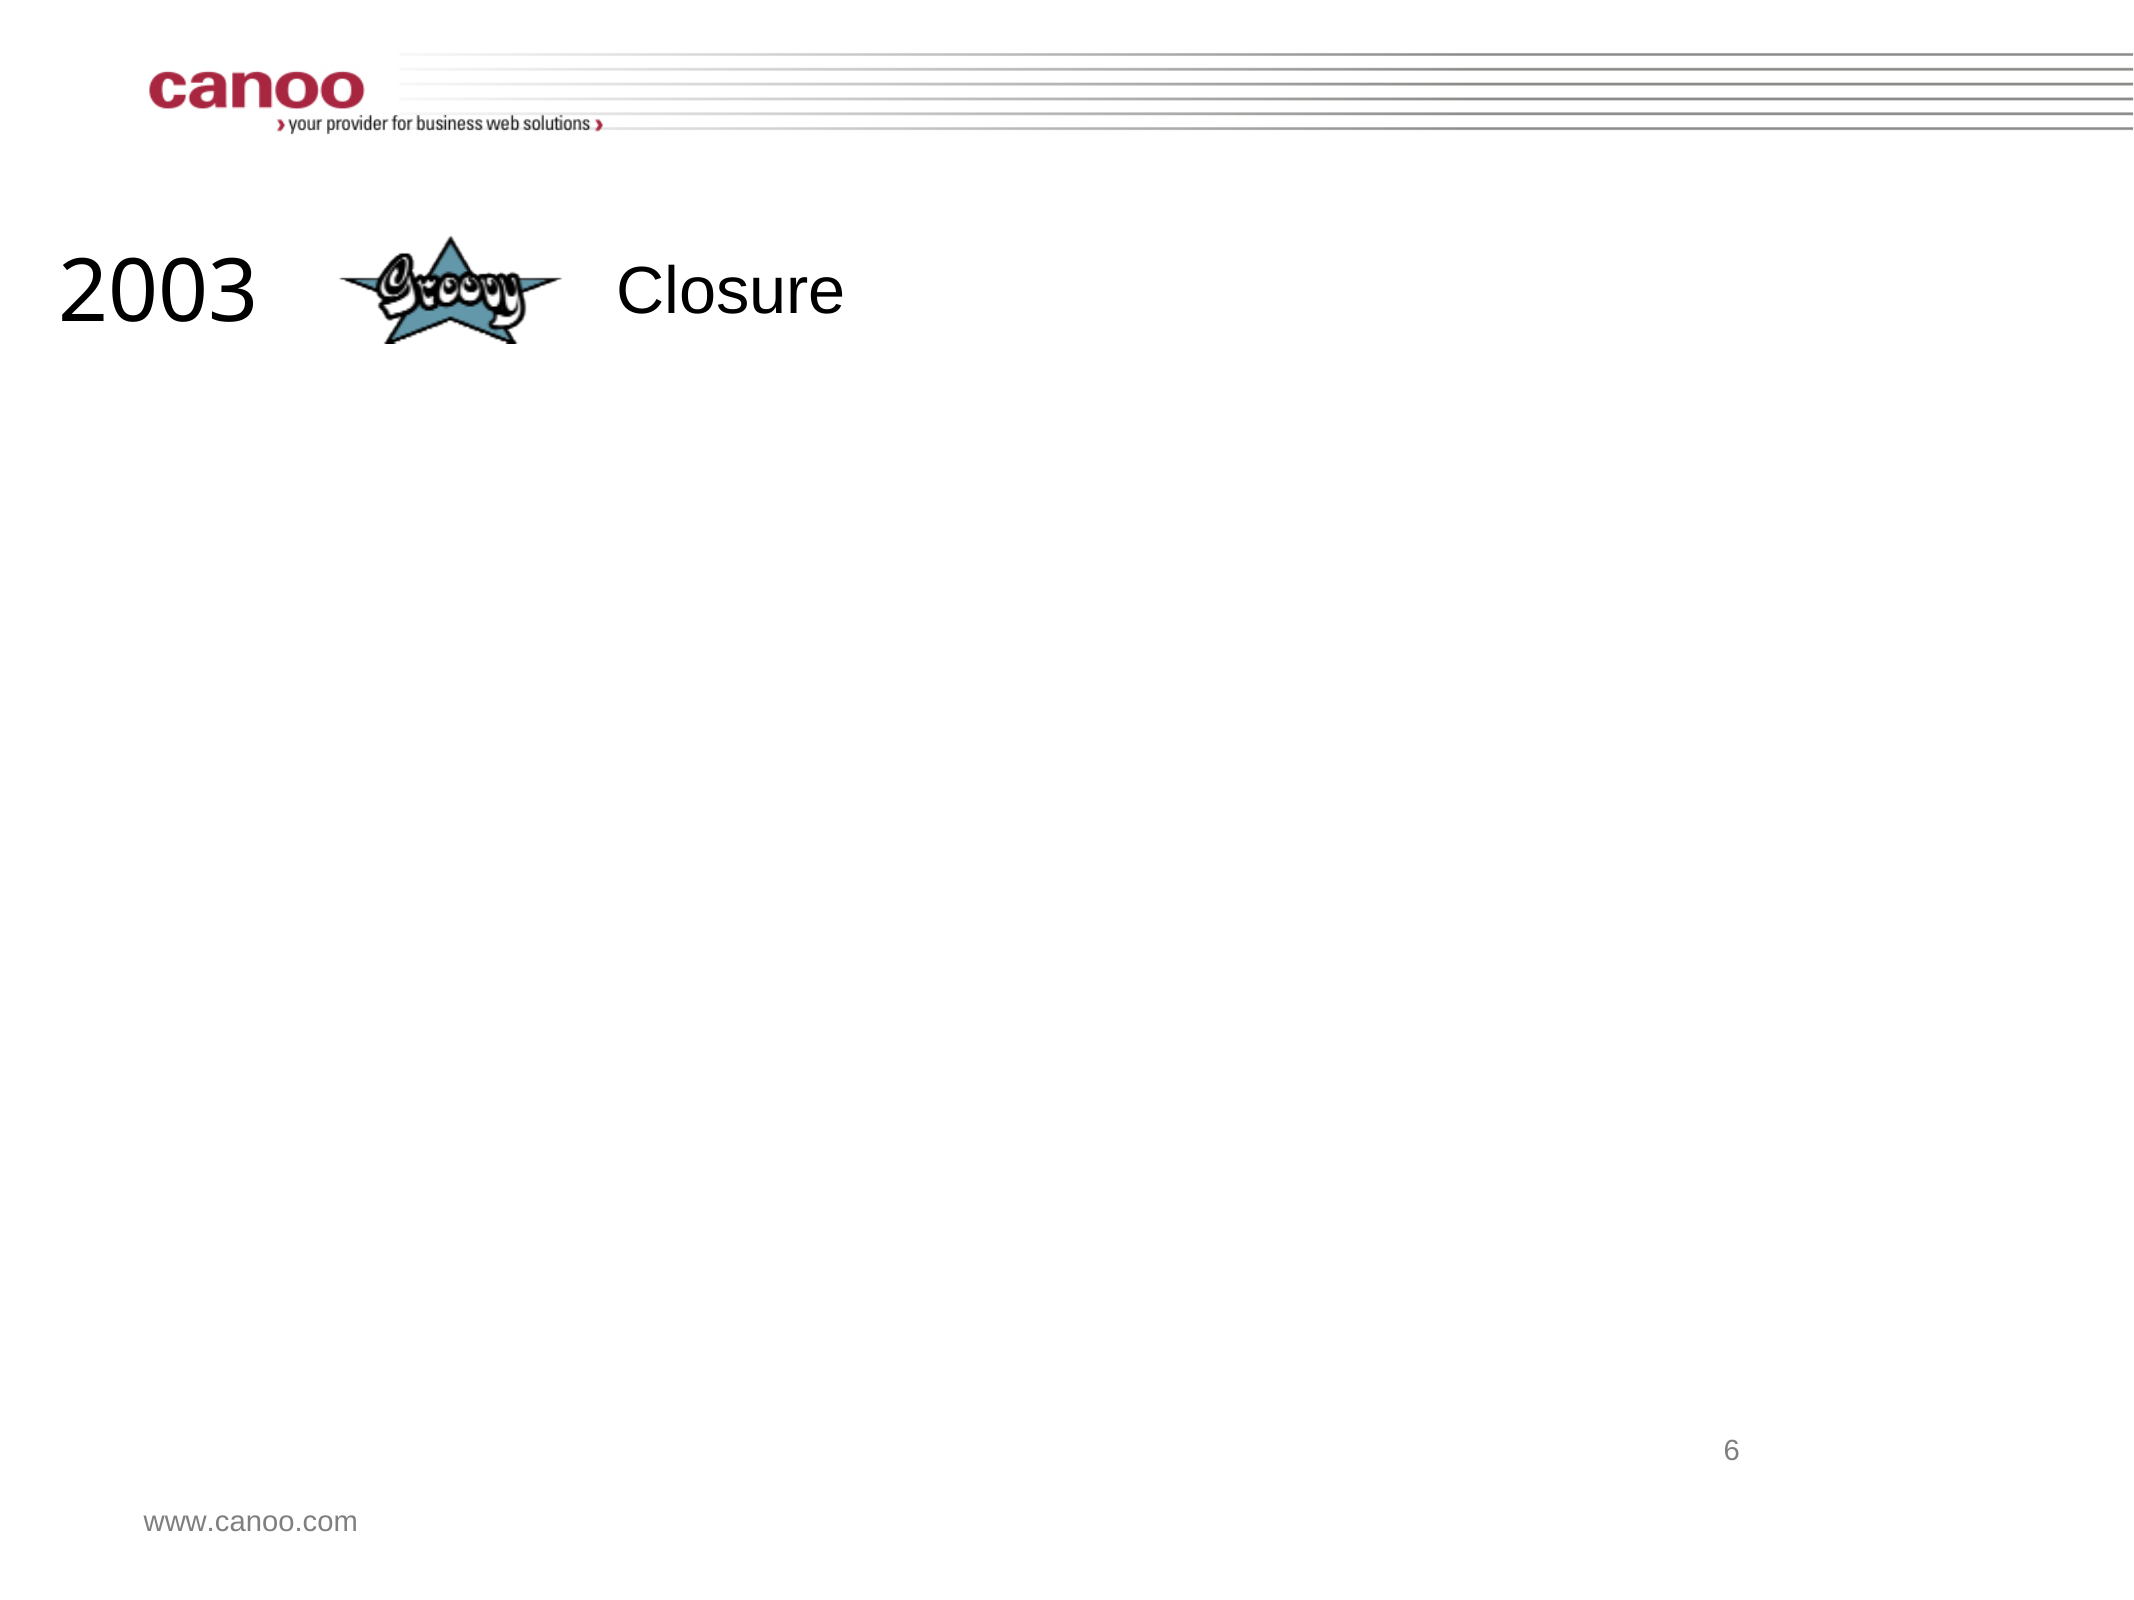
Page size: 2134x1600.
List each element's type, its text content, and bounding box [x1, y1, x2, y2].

text_box 2003 [43, 226, 297, 347]
text_box <number> [1705, 1423, 1758, 1474]
picture [335, 229, 568, 345]
picture [0, 21, 2134, 188]
text_box Closure [601, 239, 862, 334]
